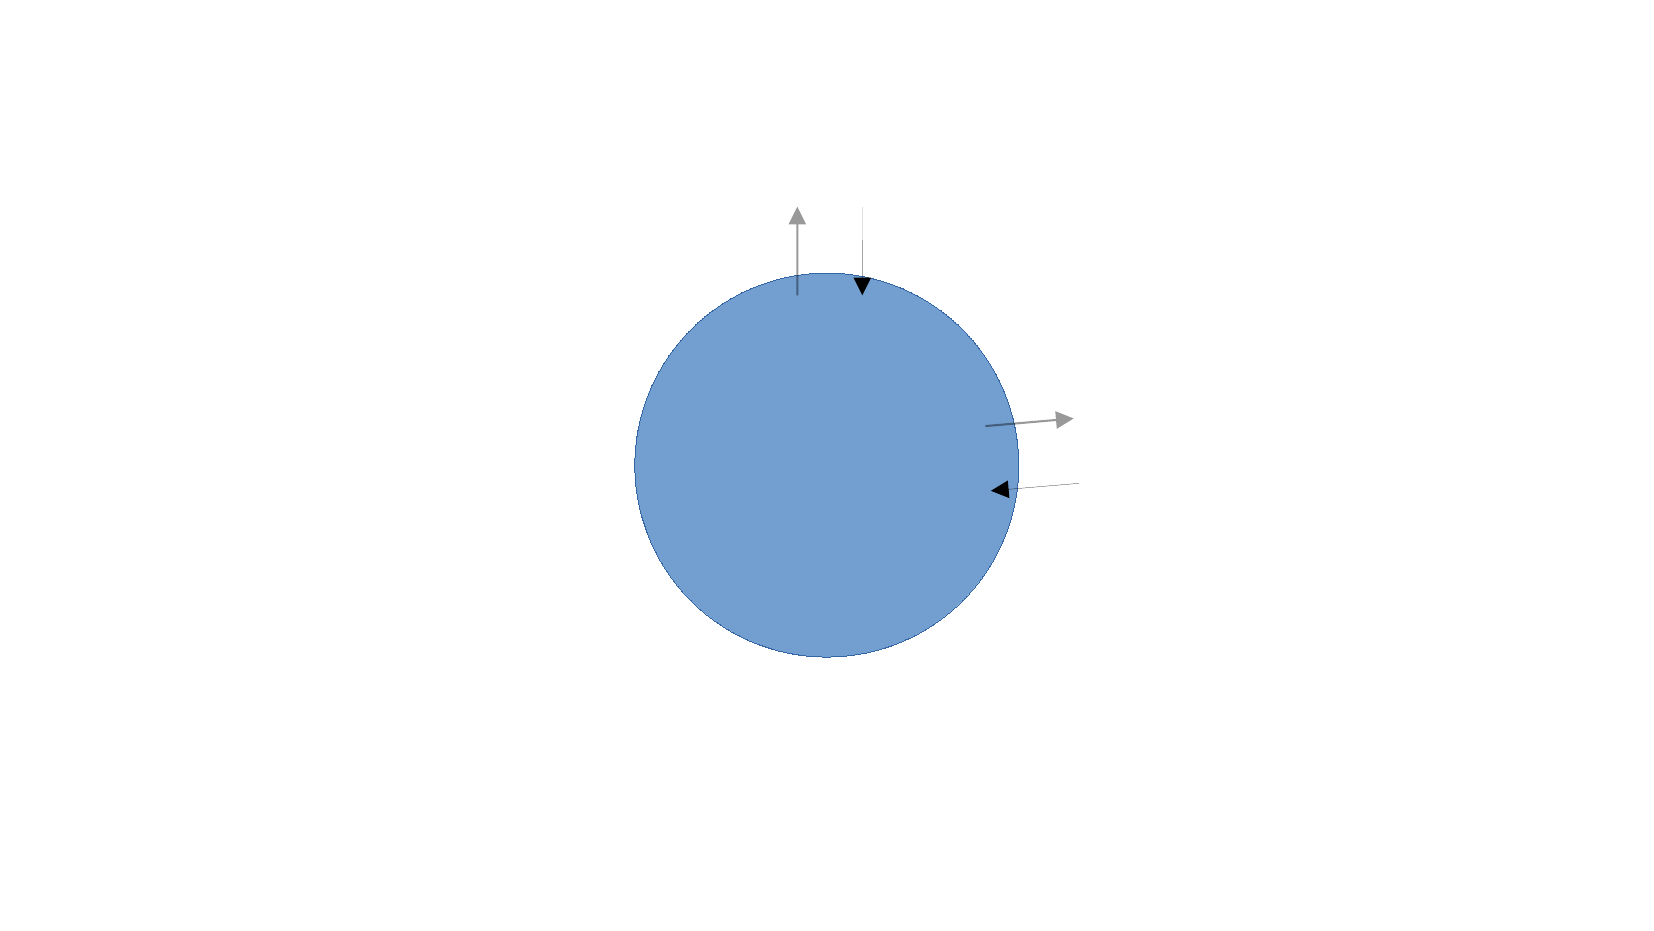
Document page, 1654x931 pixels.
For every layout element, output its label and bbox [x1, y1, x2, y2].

text_box [634, 269, 1093, 658]
text_box [797, 192, 859, 264]
